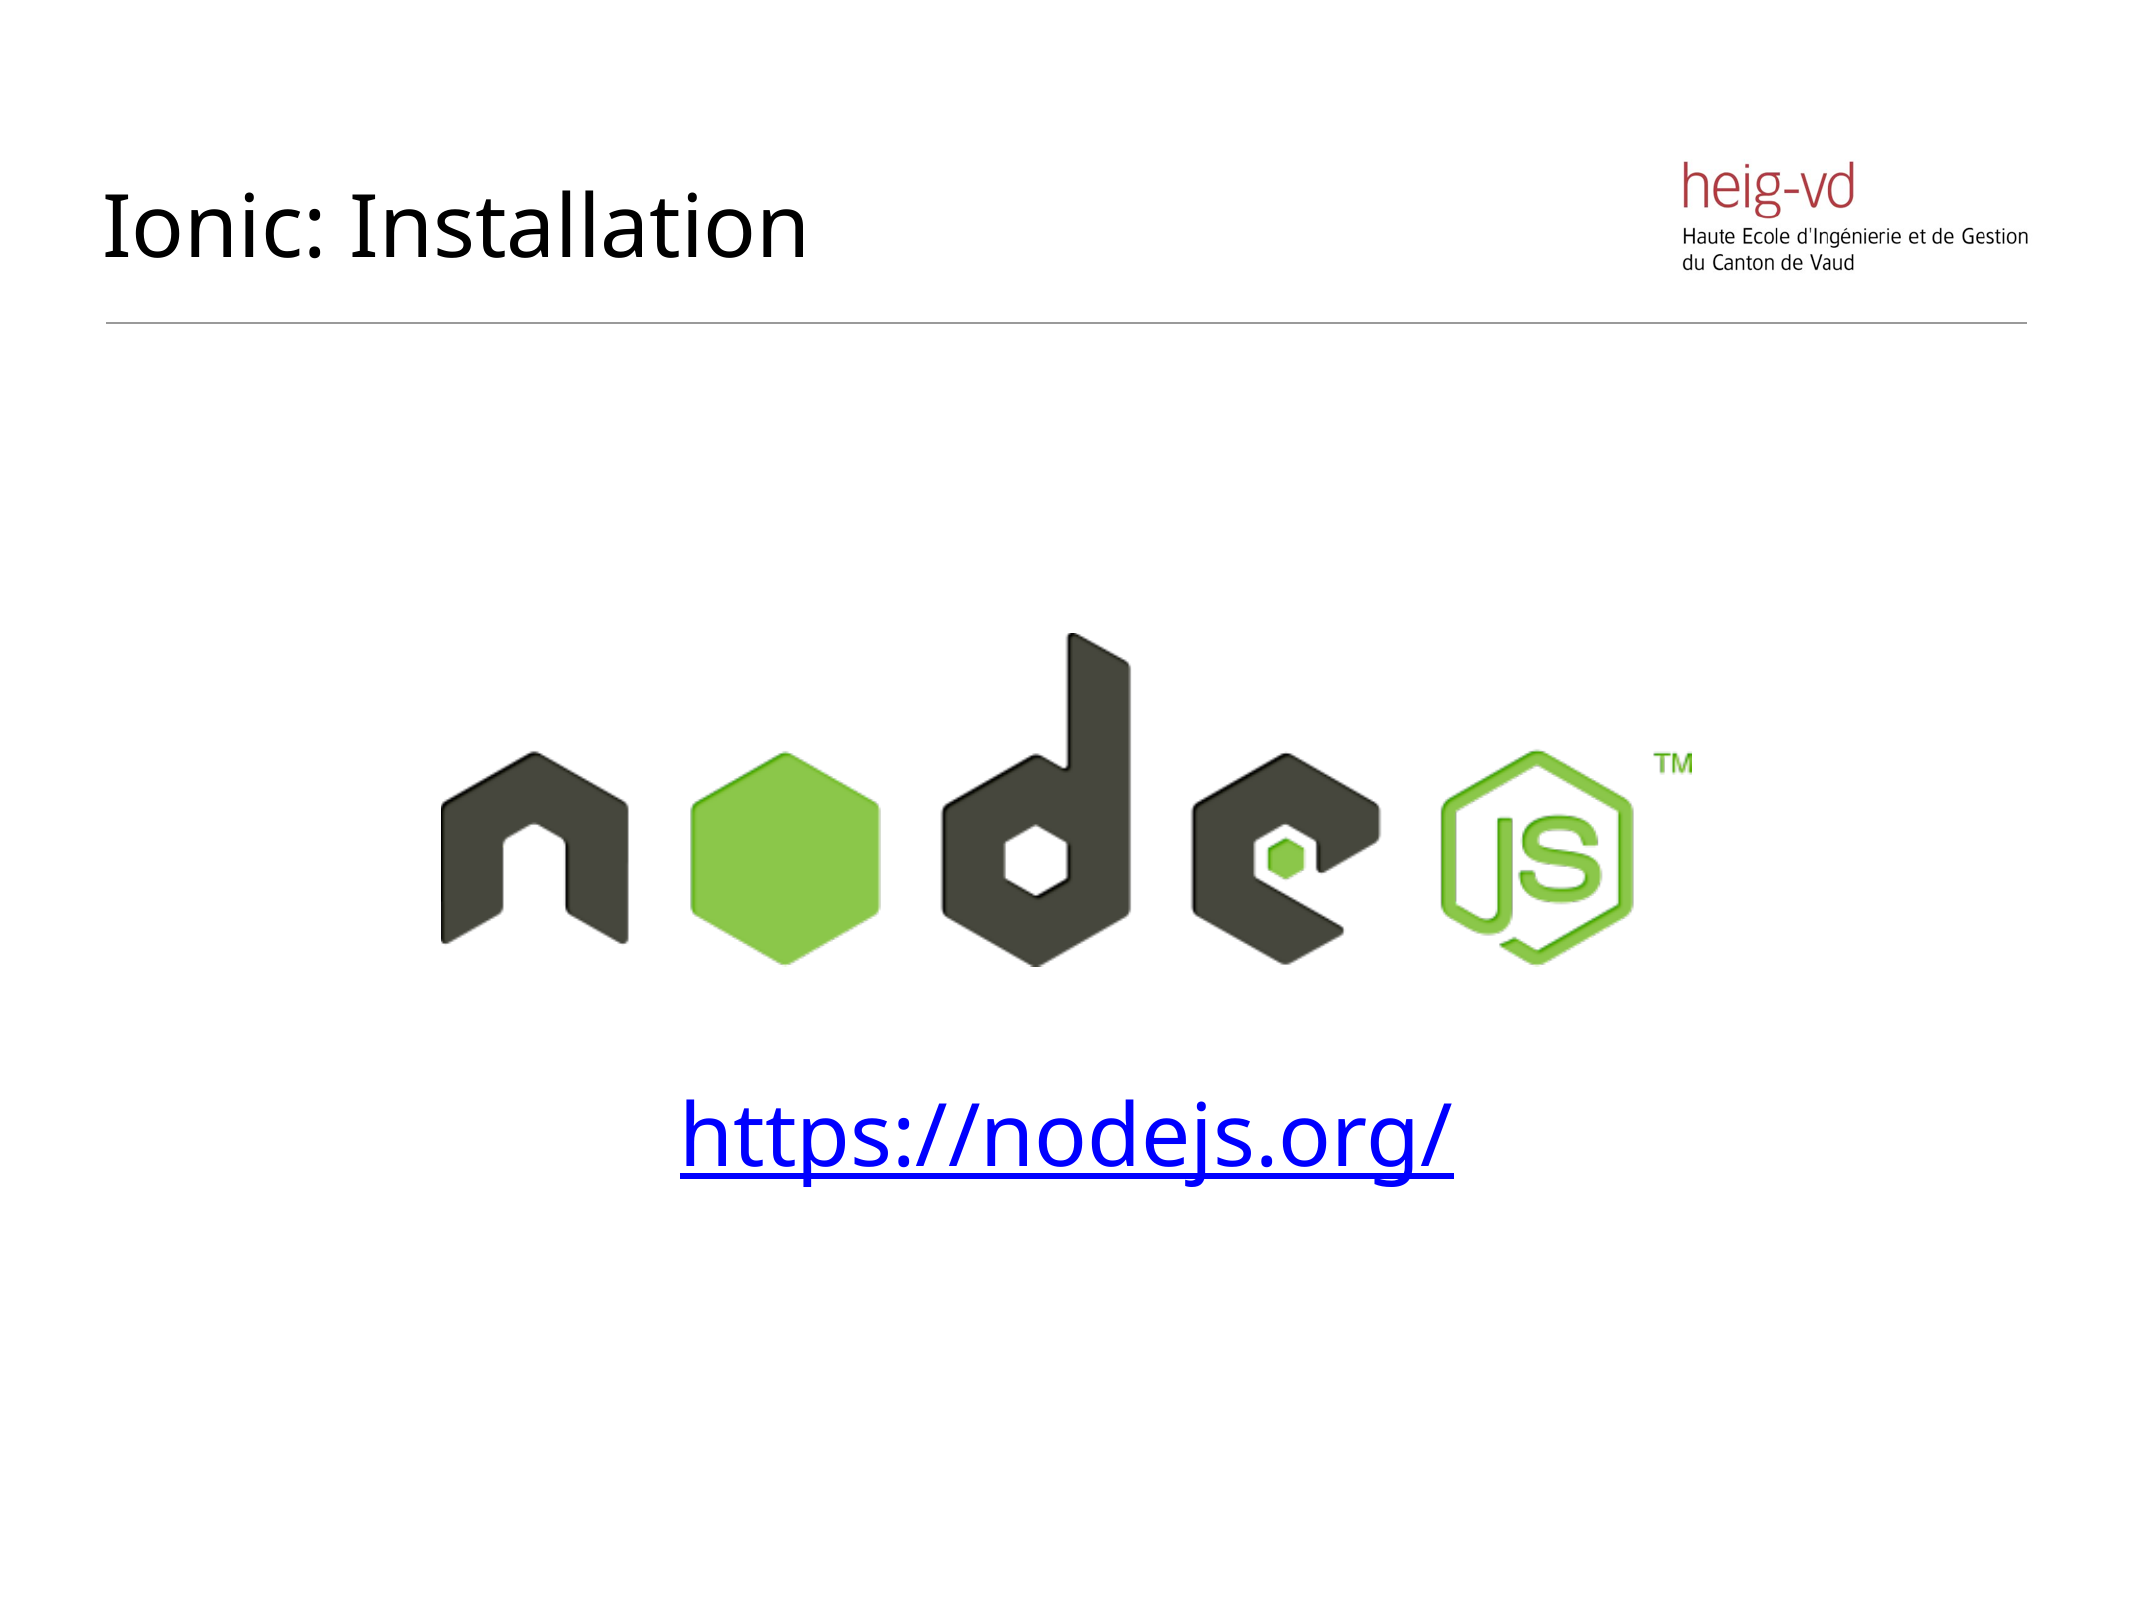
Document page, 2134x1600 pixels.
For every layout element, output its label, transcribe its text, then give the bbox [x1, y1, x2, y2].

title Ionic: Installation [93, 54, 2040, 284]
picture [441, 633, 1692, 967]
text_box https://nodejs.org/ [671, 1070, 1462, 1207]
